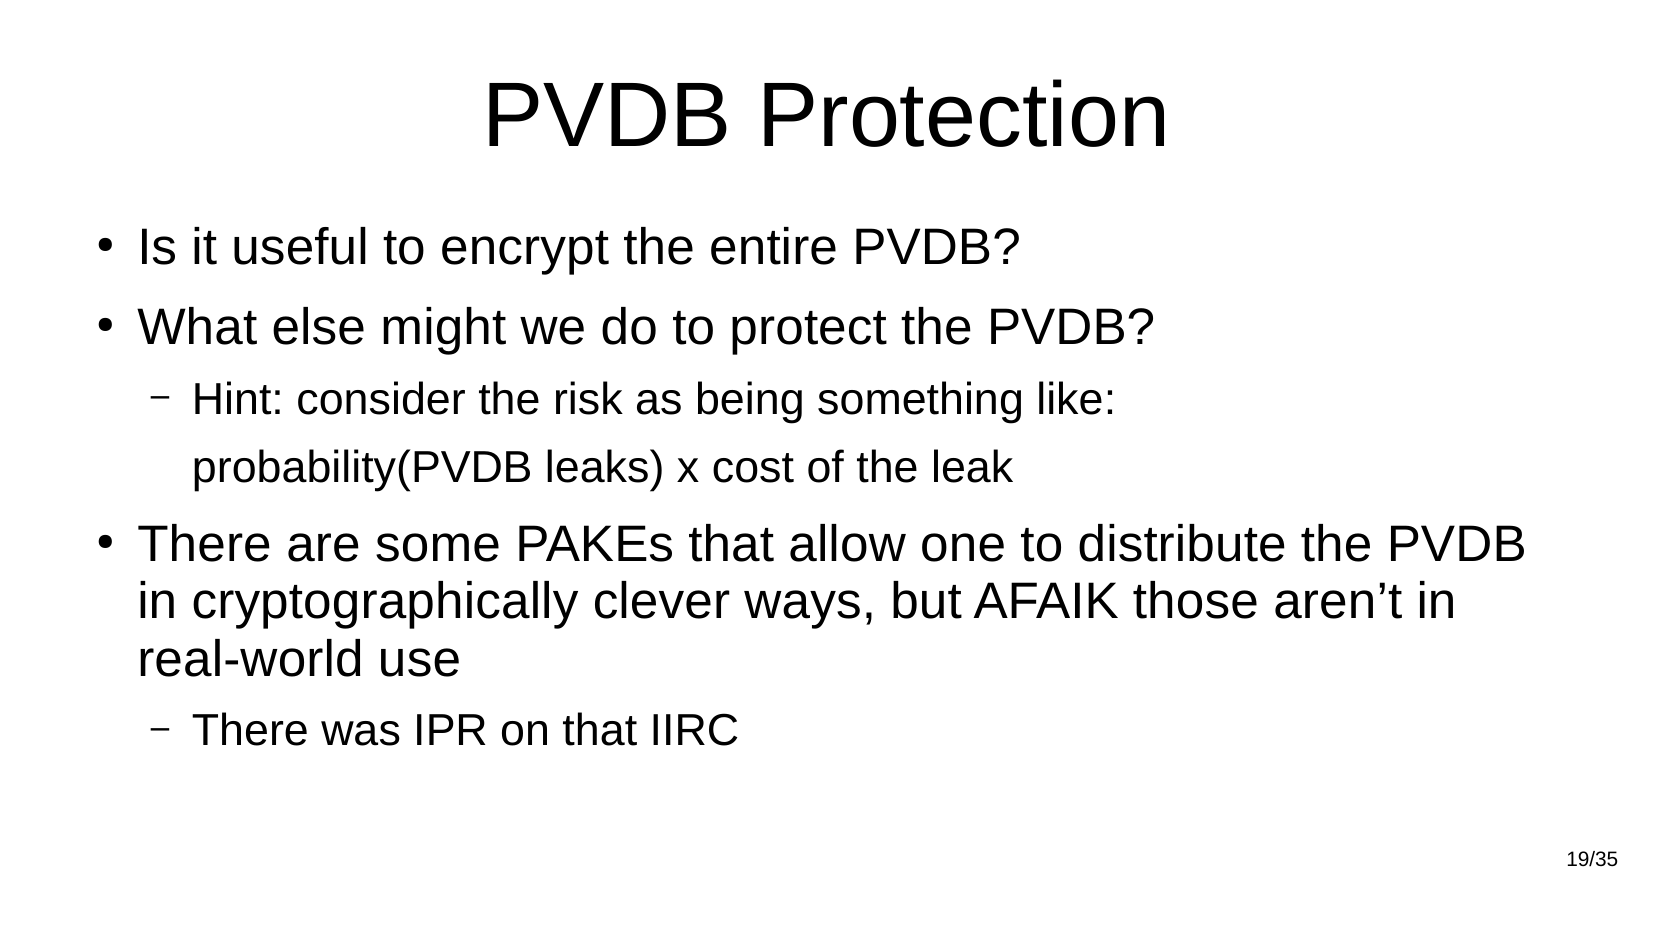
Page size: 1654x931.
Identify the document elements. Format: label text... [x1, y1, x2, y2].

list Is it useful to encrypt the entire PVDB? What else might we do to protect the PVDB? Hint: consider the risk as being something like: probability(PVDB leaks) x cost of the leak There are some PAKEs that allow one to distribute the PVDB in cryptographically clever ways, but AFAIK those aren’t in real-world use There was IPR on that IIRC [82, 217, 1571, 758]
title PVDB Protection [82, 37, 1571, 193]
